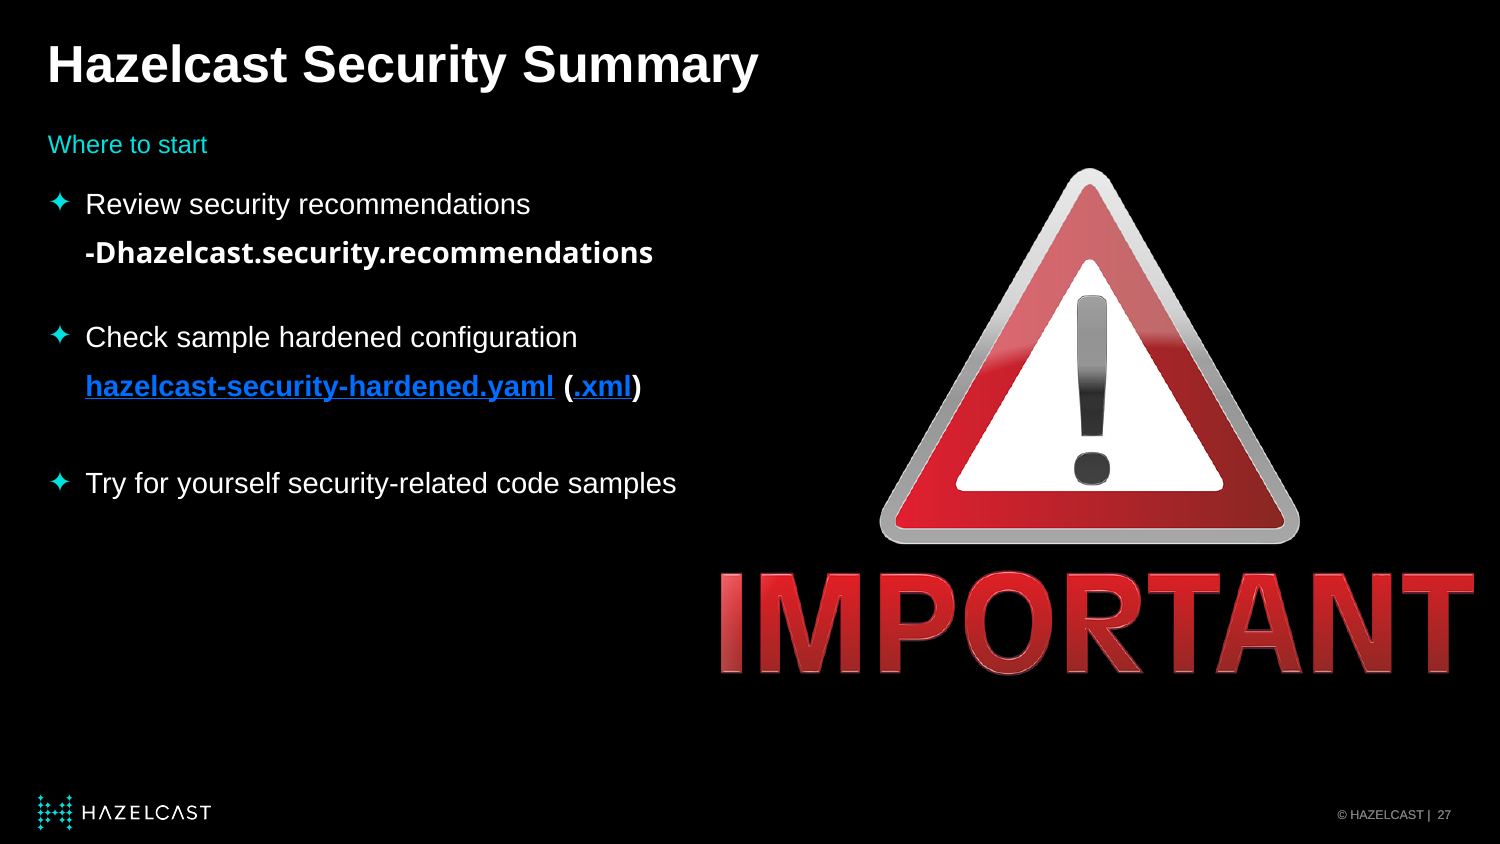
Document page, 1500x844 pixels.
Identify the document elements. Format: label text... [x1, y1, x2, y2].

list Review security recommendations -Dhazelcast.security.recommendations Check sample hardened configuration hazelcast-security-hardened.yaml (.xml) Try for yourself security-related code samples [37, 166, 738, 761]
list Where to start [37, 110, 738, 166]
picture [37, 794, 211, 831]
picture [721, 168, 1474, 676]
title Hazelcast Security Summary [37, 37, 1463, 97]
